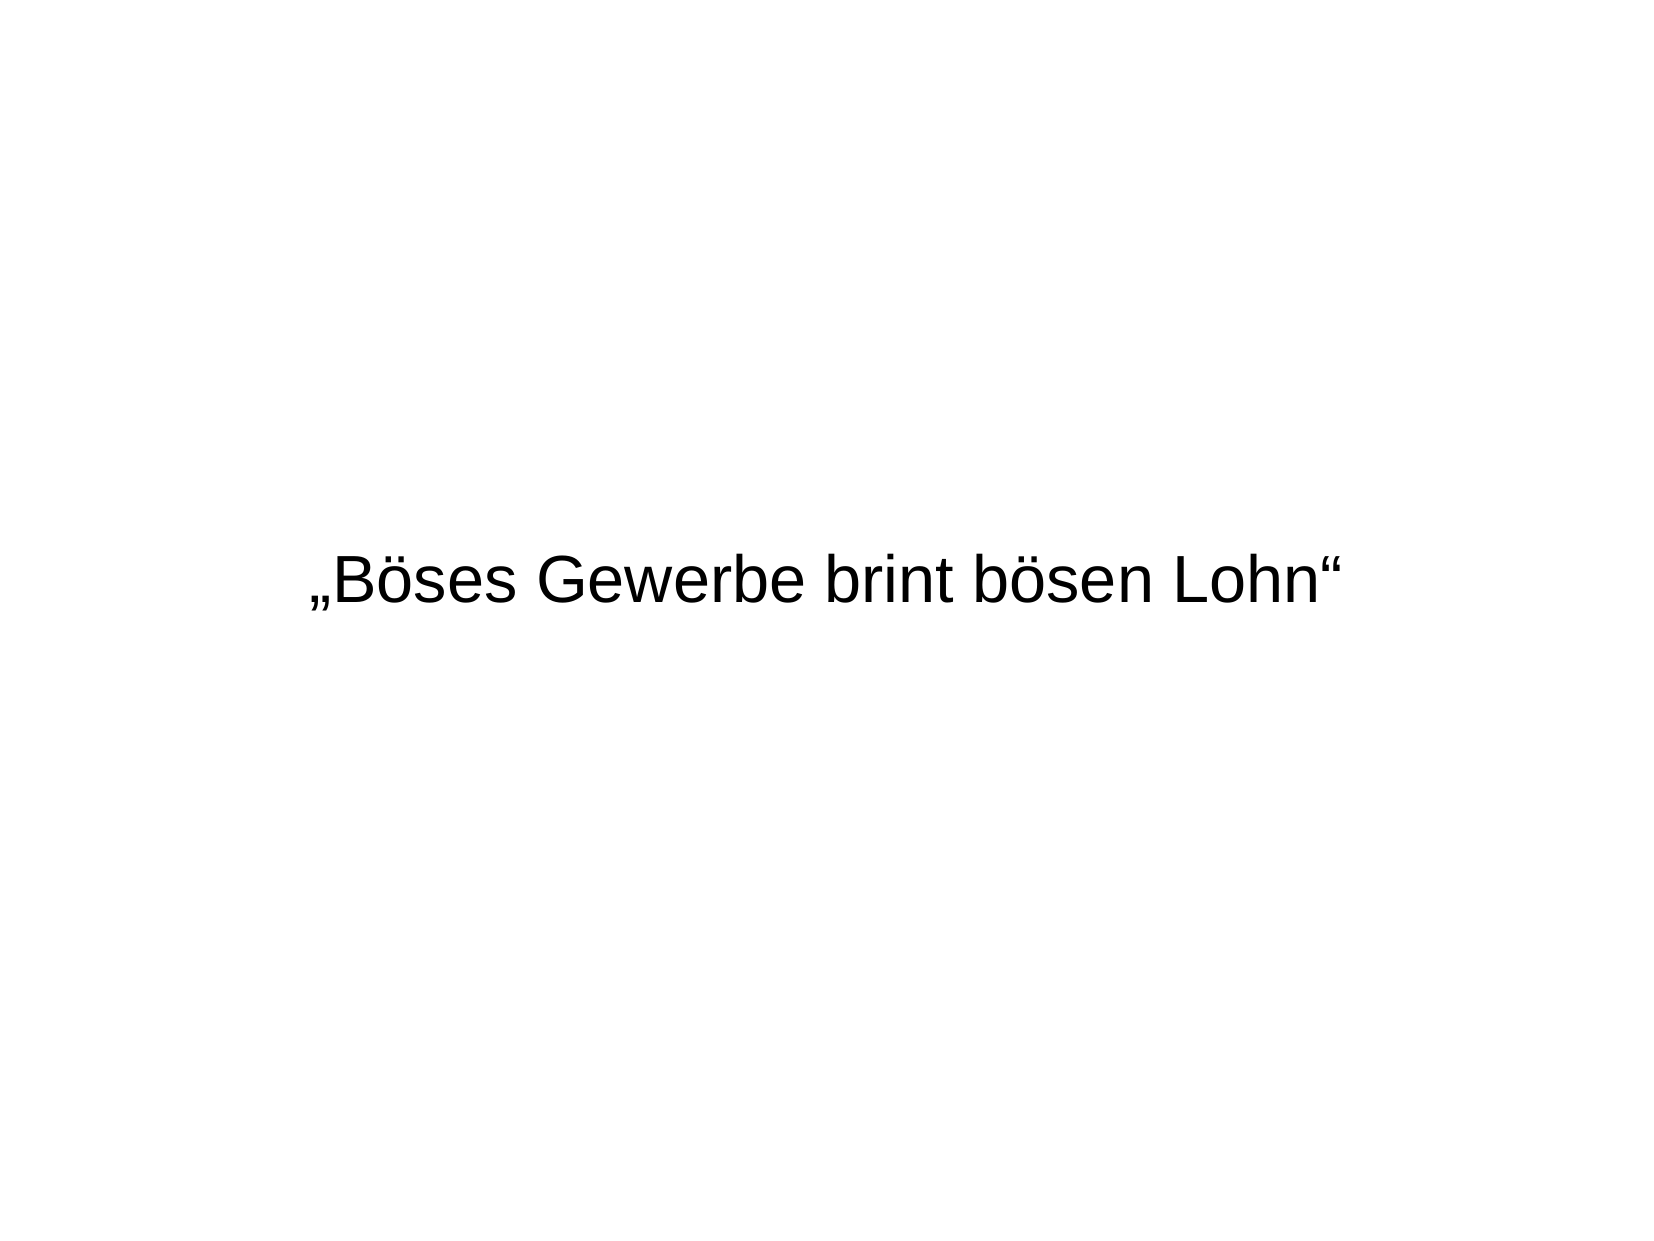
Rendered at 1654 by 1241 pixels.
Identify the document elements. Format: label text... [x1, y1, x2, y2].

subtitle „Böses Gewerbe brint bösen Lohn“ [82, 56, 1571, 1102]
